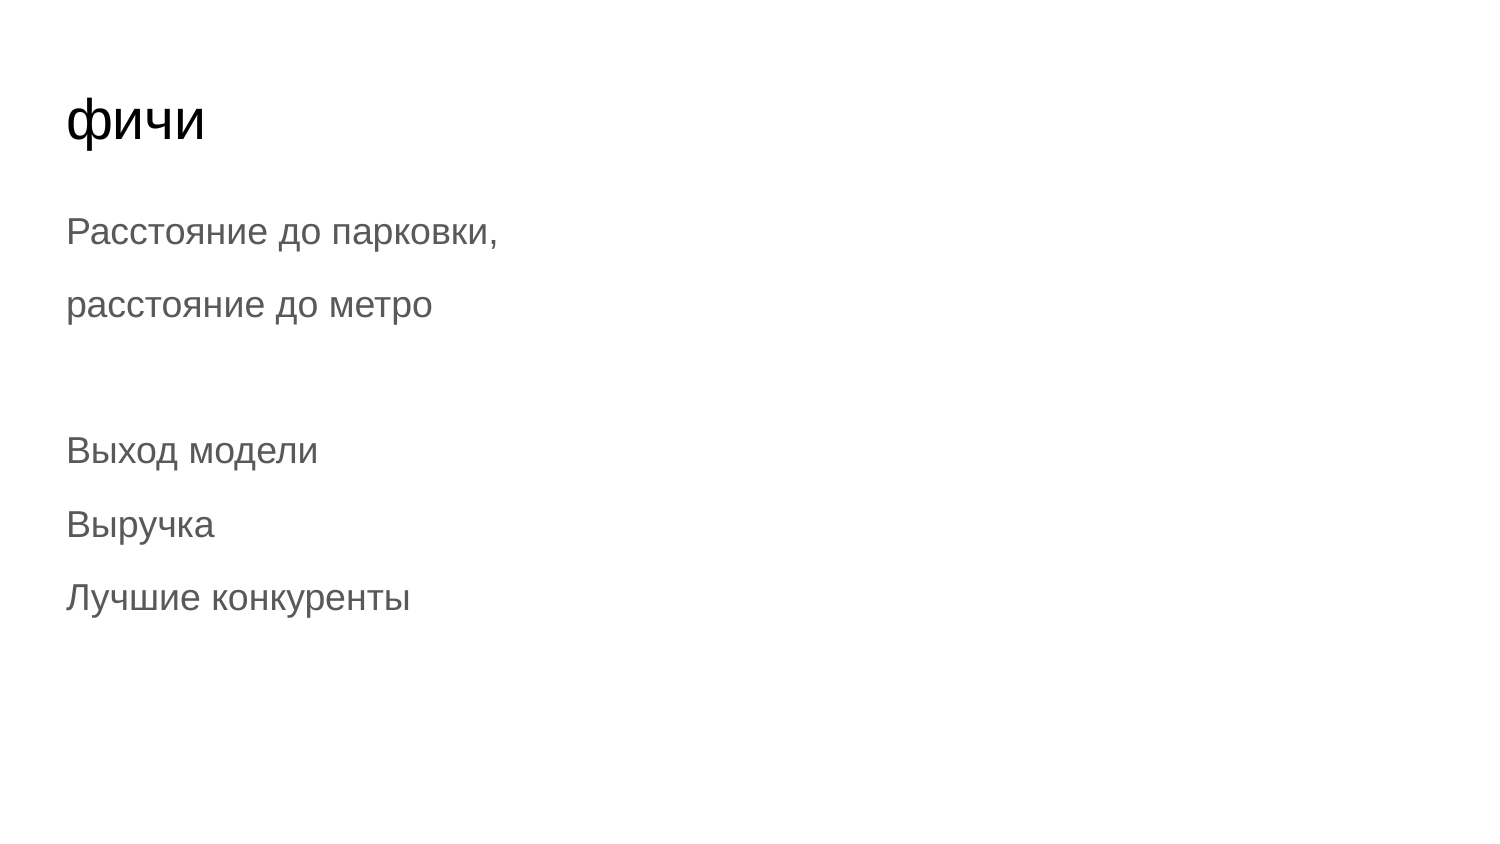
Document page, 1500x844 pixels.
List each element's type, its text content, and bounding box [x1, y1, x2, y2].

title фичи [51, 72, 1449, 167]
list Расстояние до парковки, расстояние до метро Выход модели Выручка Лучшие конкуренты [51, 189, 1449, 750]
